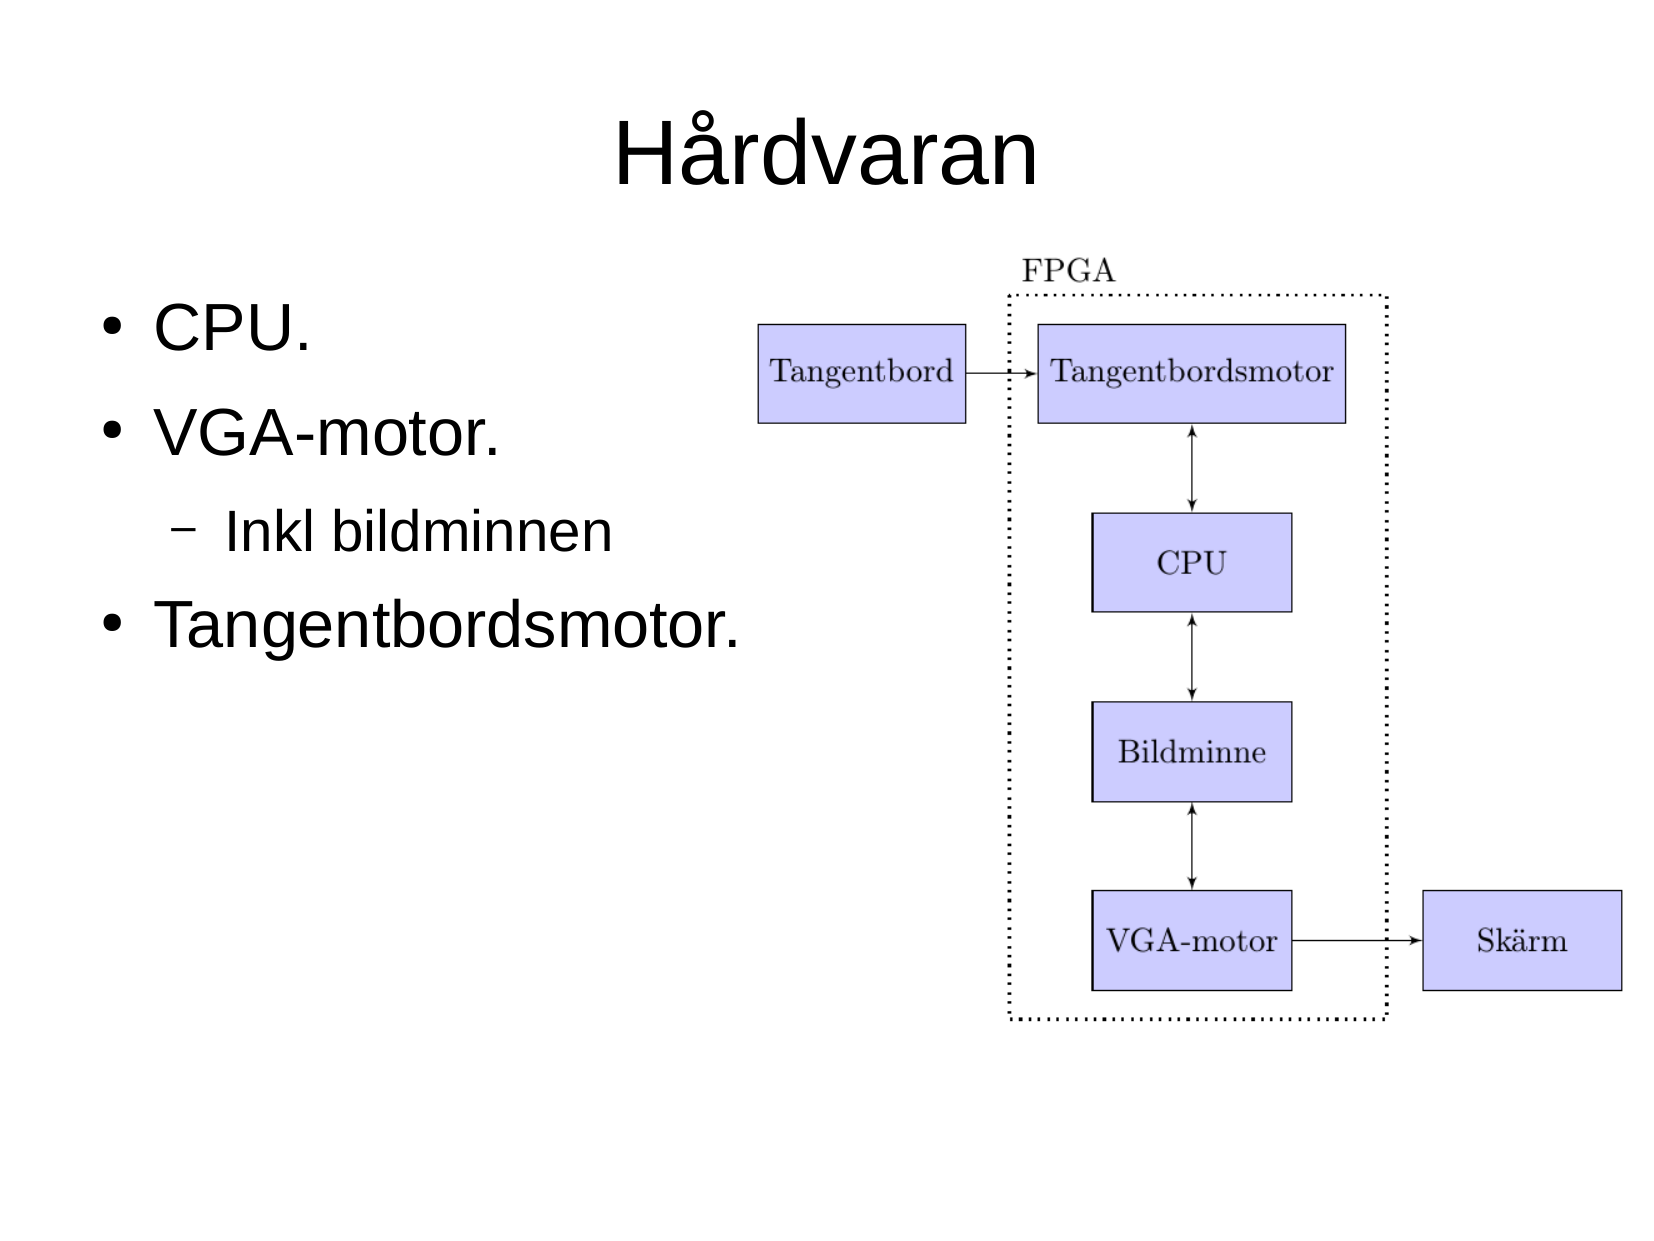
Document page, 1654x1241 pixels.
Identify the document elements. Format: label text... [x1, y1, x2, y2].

title Hårdvaran [82, 49, 1571, 257]
list CPU. VGA-motor. Inkl bildminnen Tangentbordsmotor. [82, 290, 739, 1010]
picture [739, 239, 1650, 1036]
